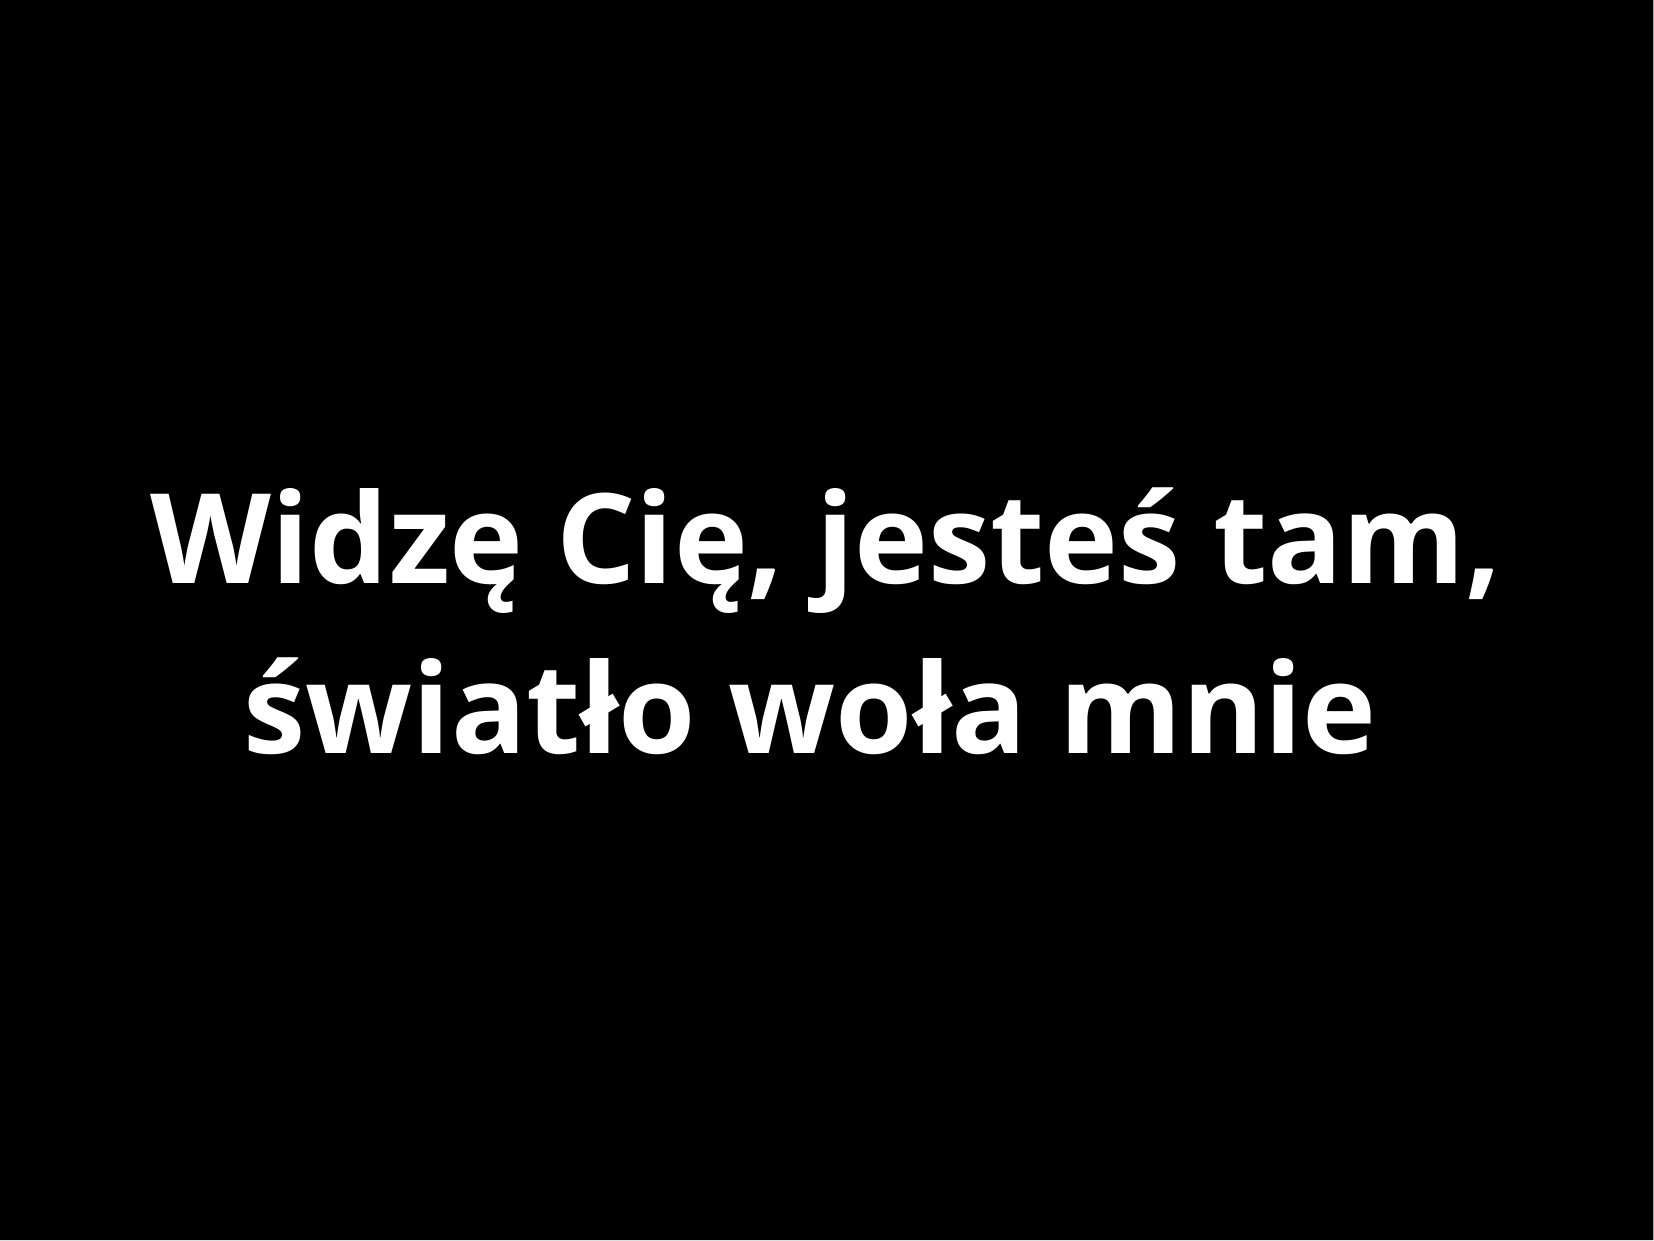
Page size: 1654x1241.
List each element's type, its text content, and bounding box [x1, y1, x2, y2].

title Widzę Cię, jesteś tam, światło woła mnie [0, 0, 1654, 1241]
